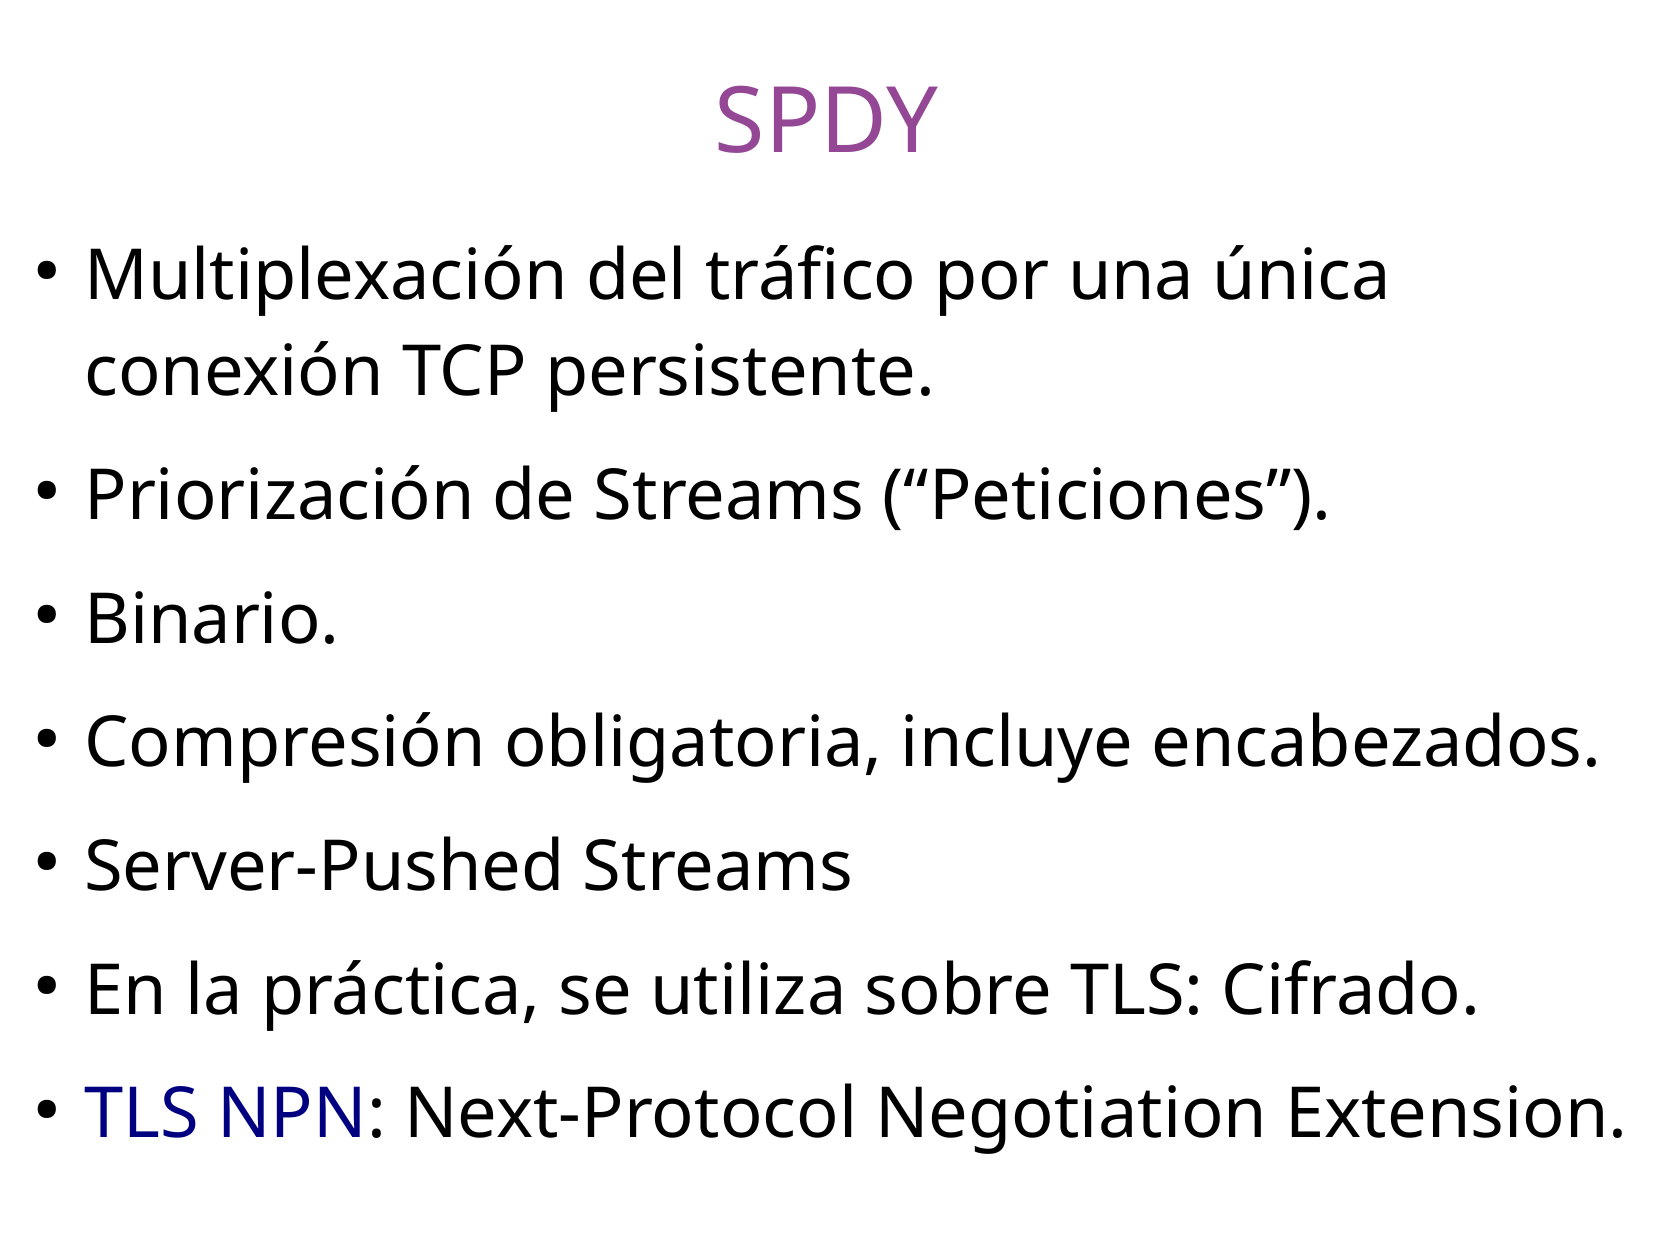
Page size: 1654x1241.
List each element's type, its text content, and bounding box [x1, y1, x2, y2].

title SPDY [82, 13, 1571, 222]
list Multiplexación del tráfico por una única conexión TCP persistente. Priorización de Streams (“Peticiones”). Binario. Compresión obligatoria, incluye encabezados. Server-Pushed Streams En la práctica, se utiliza sobre TLS: Cifrado. TLS NPN: Next-Protocol Negotiation Extension. [17, 224, 1648, 1217]
